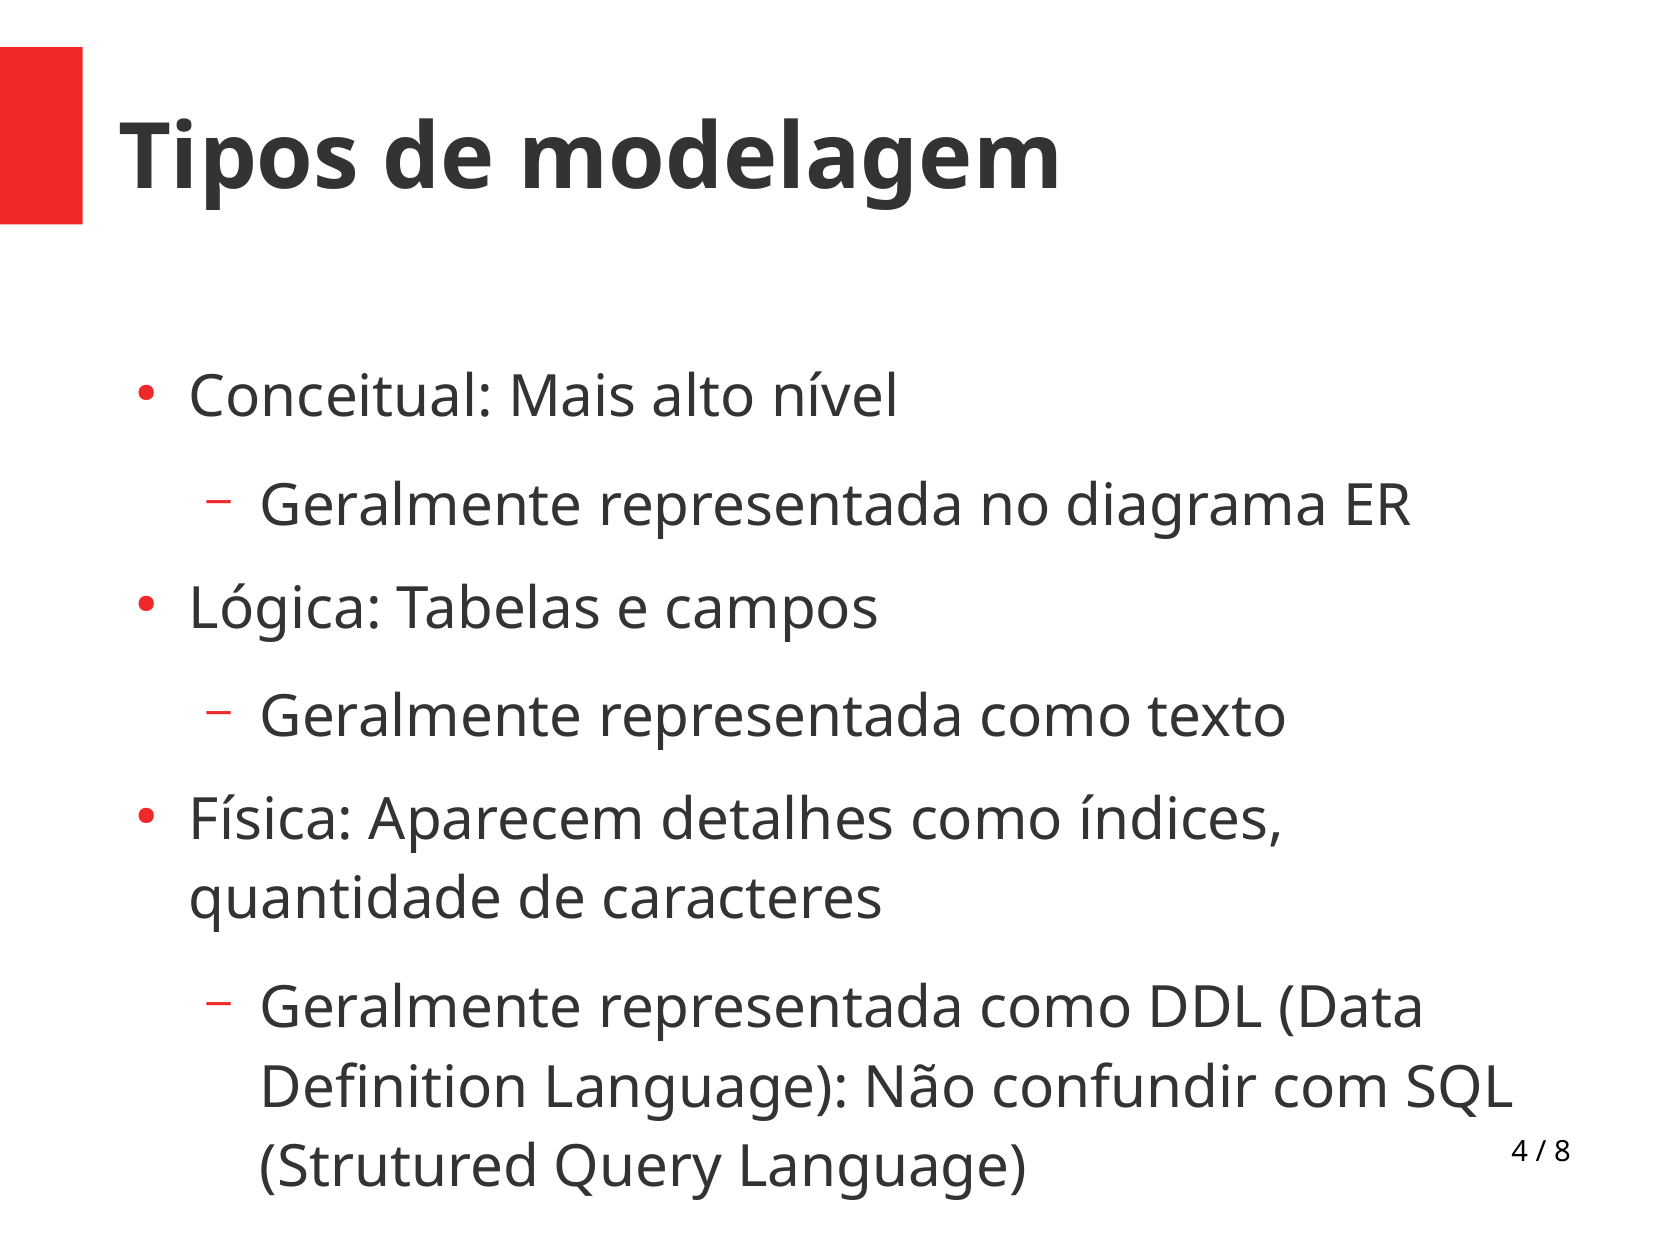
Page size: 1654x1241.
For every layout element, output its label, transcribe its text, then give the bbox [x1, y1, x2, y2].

title Tipos de modelagem [118, 49, 1571, 257]
list Conceitual: Mais alto nível Geralmente representada no diagrama ER Lógica: Tabelas e campos Geralmente representada como texto Física: Aparecem detalhes como índices, quantidade de caracteres Geralmente representada como DDL (Data Definition Language): Não confundir com SQL (Strutured Query Language) [118, 354, 1536, 1074]
